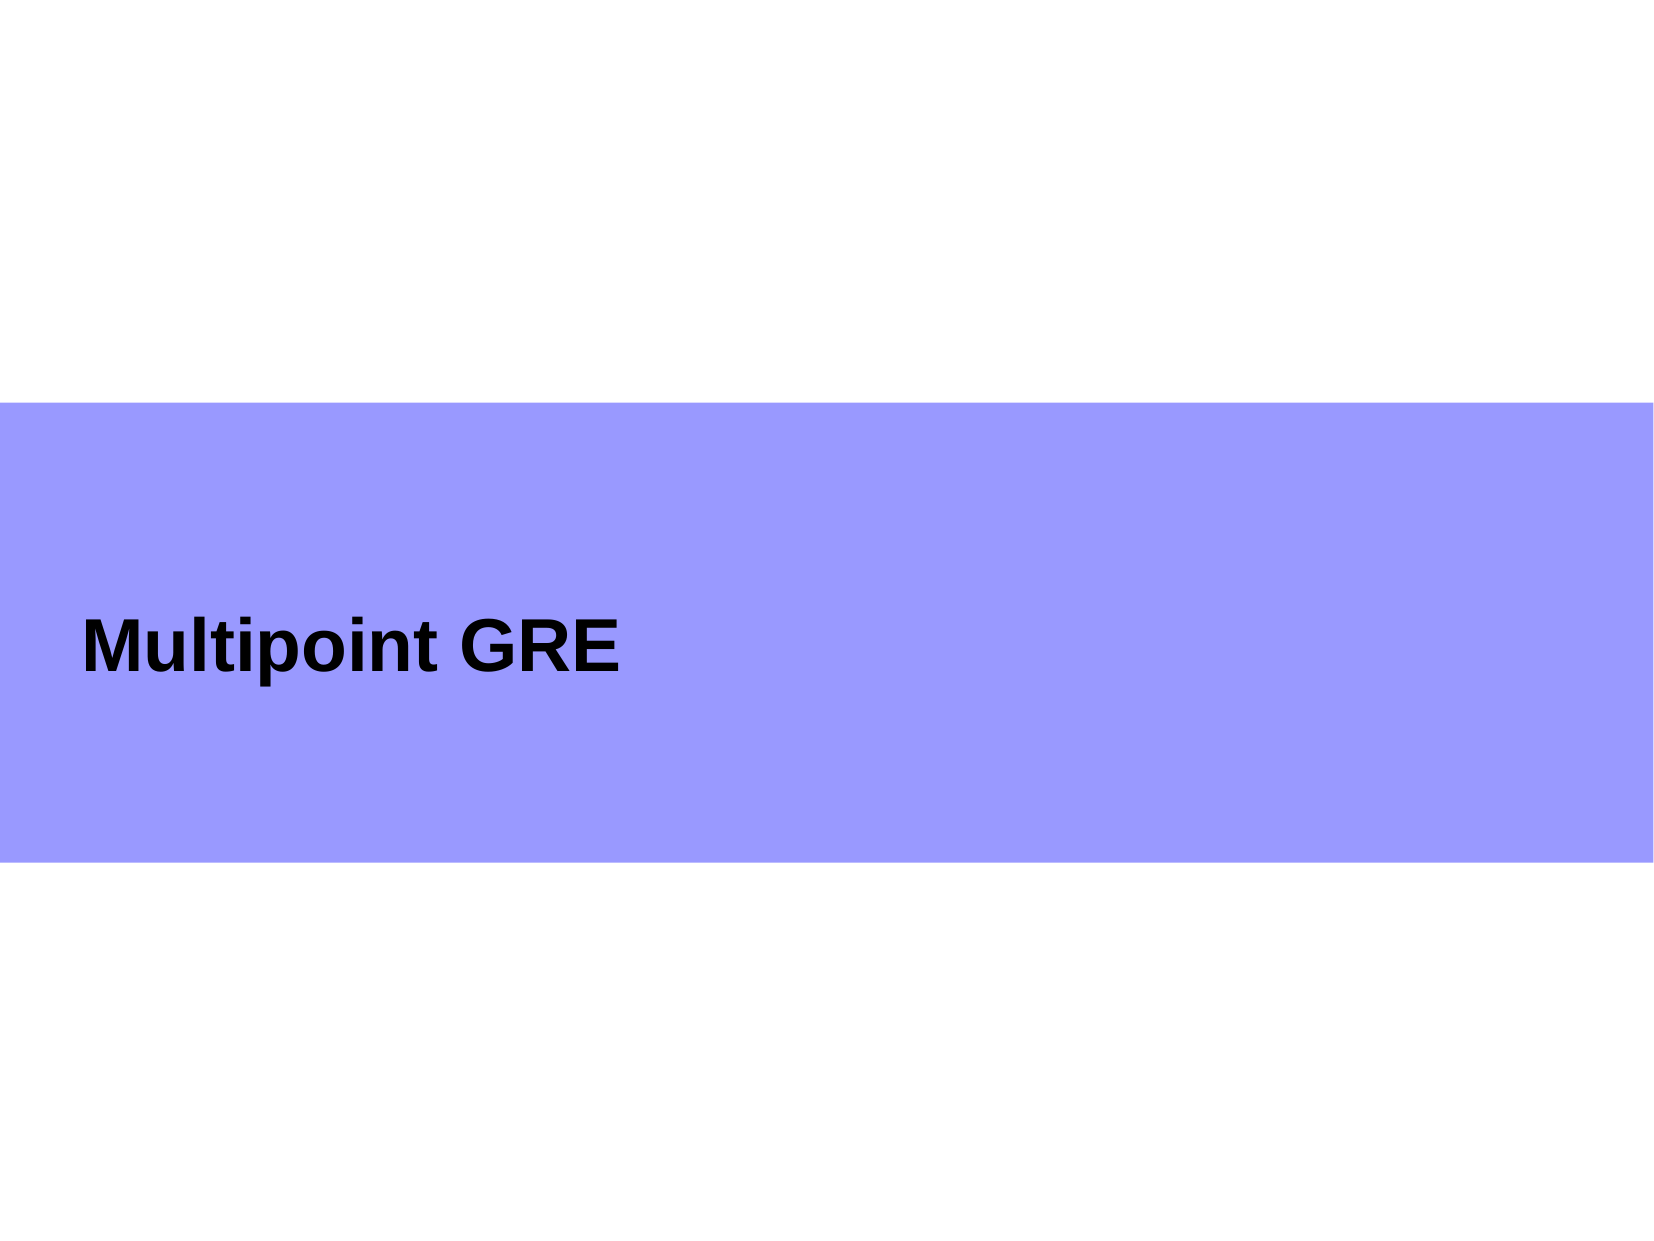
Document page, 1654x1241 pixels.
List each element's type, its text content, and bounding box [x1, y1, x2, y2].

text_box Multipoint GRE [67, 600, 1530, 772]
